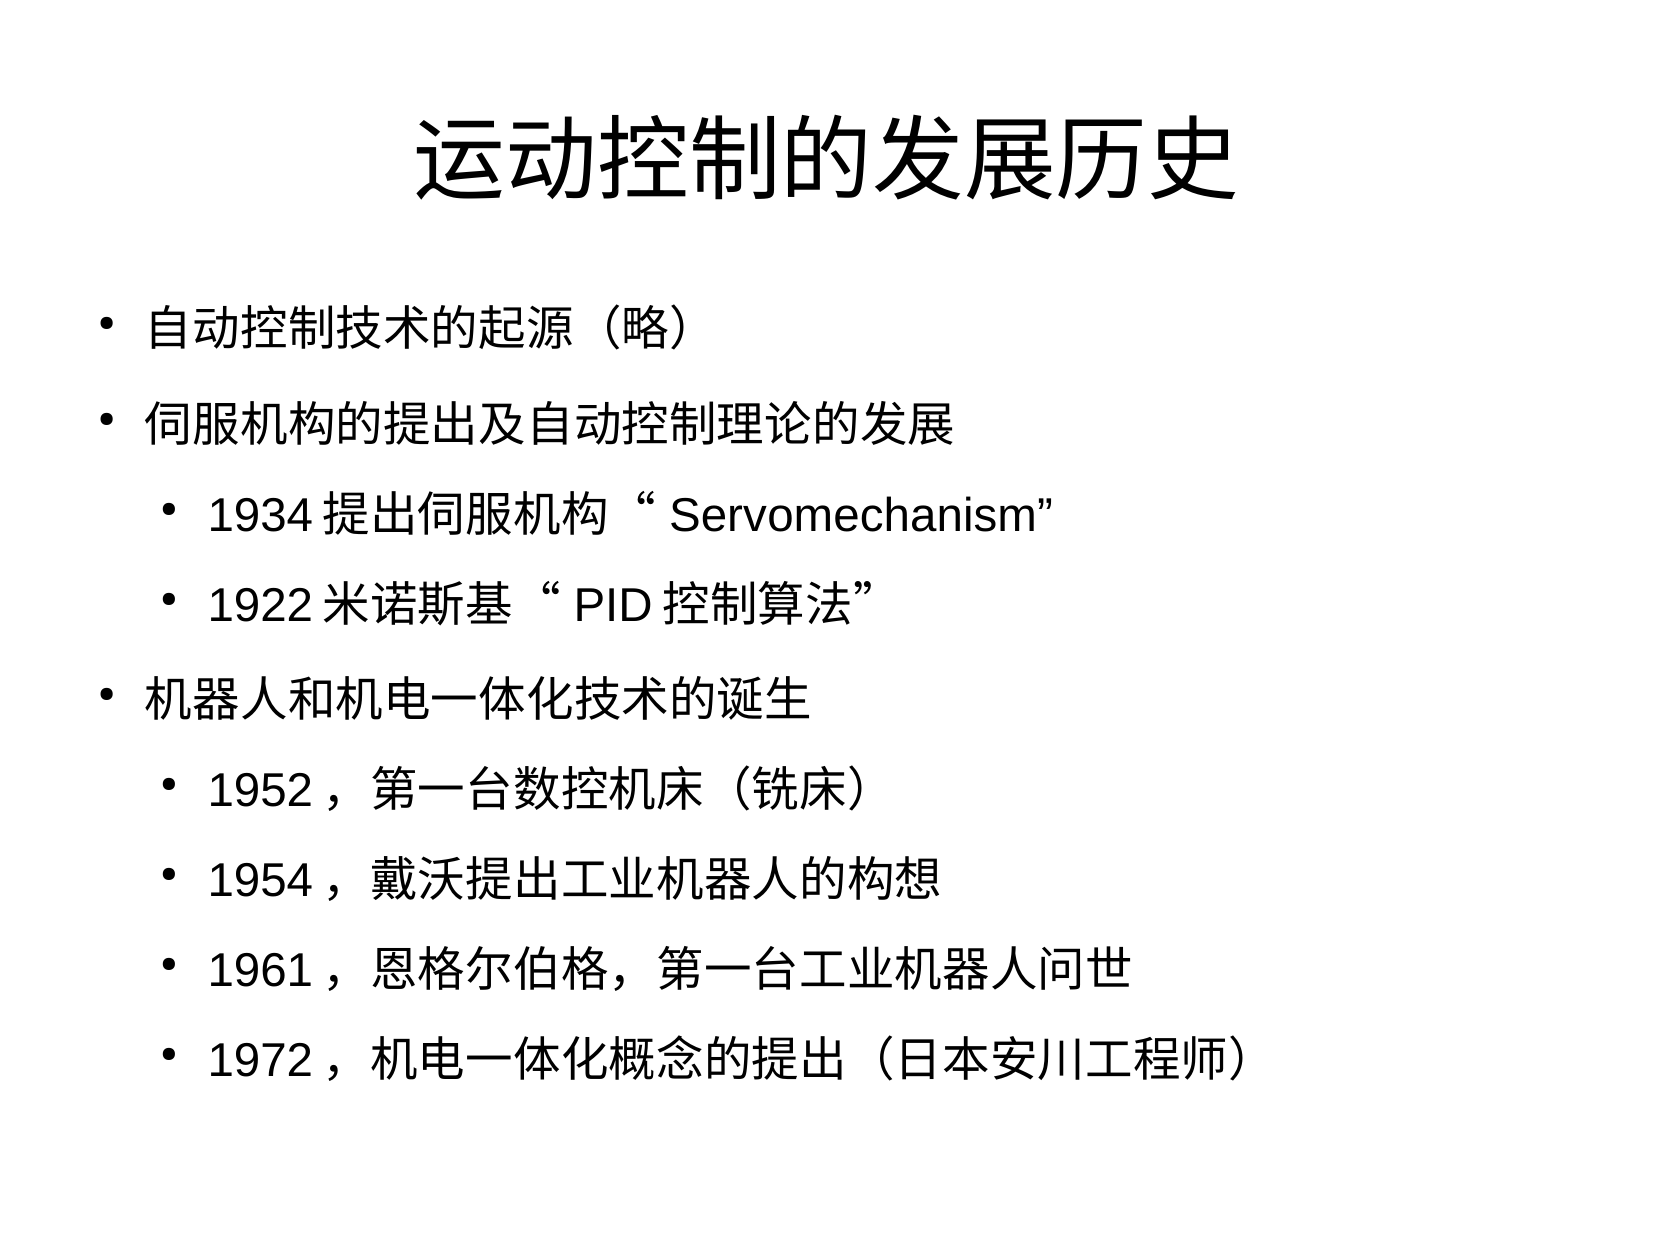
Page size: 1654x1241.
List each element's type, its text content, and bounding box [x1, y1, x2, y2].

list 自动控制技术的起源（略） 伺服机构的提出及自动控制理论的发展 1934提出伺服机构“Servomechanism” 1922米诺斯基“PID控制算法” 机器人和机电一体化技术的诞生 1952，第一台数控机床（铣床） 1954，戴沃提出工业机器人的构想 1961，恩格尔伯格，第一台工业机器人问世 1972，机电一体化概念的提出（日本安川工程师） [82, 290, 1571, 1094]
title 运动控制的发展历史 [82, 49, 1571, 257]
